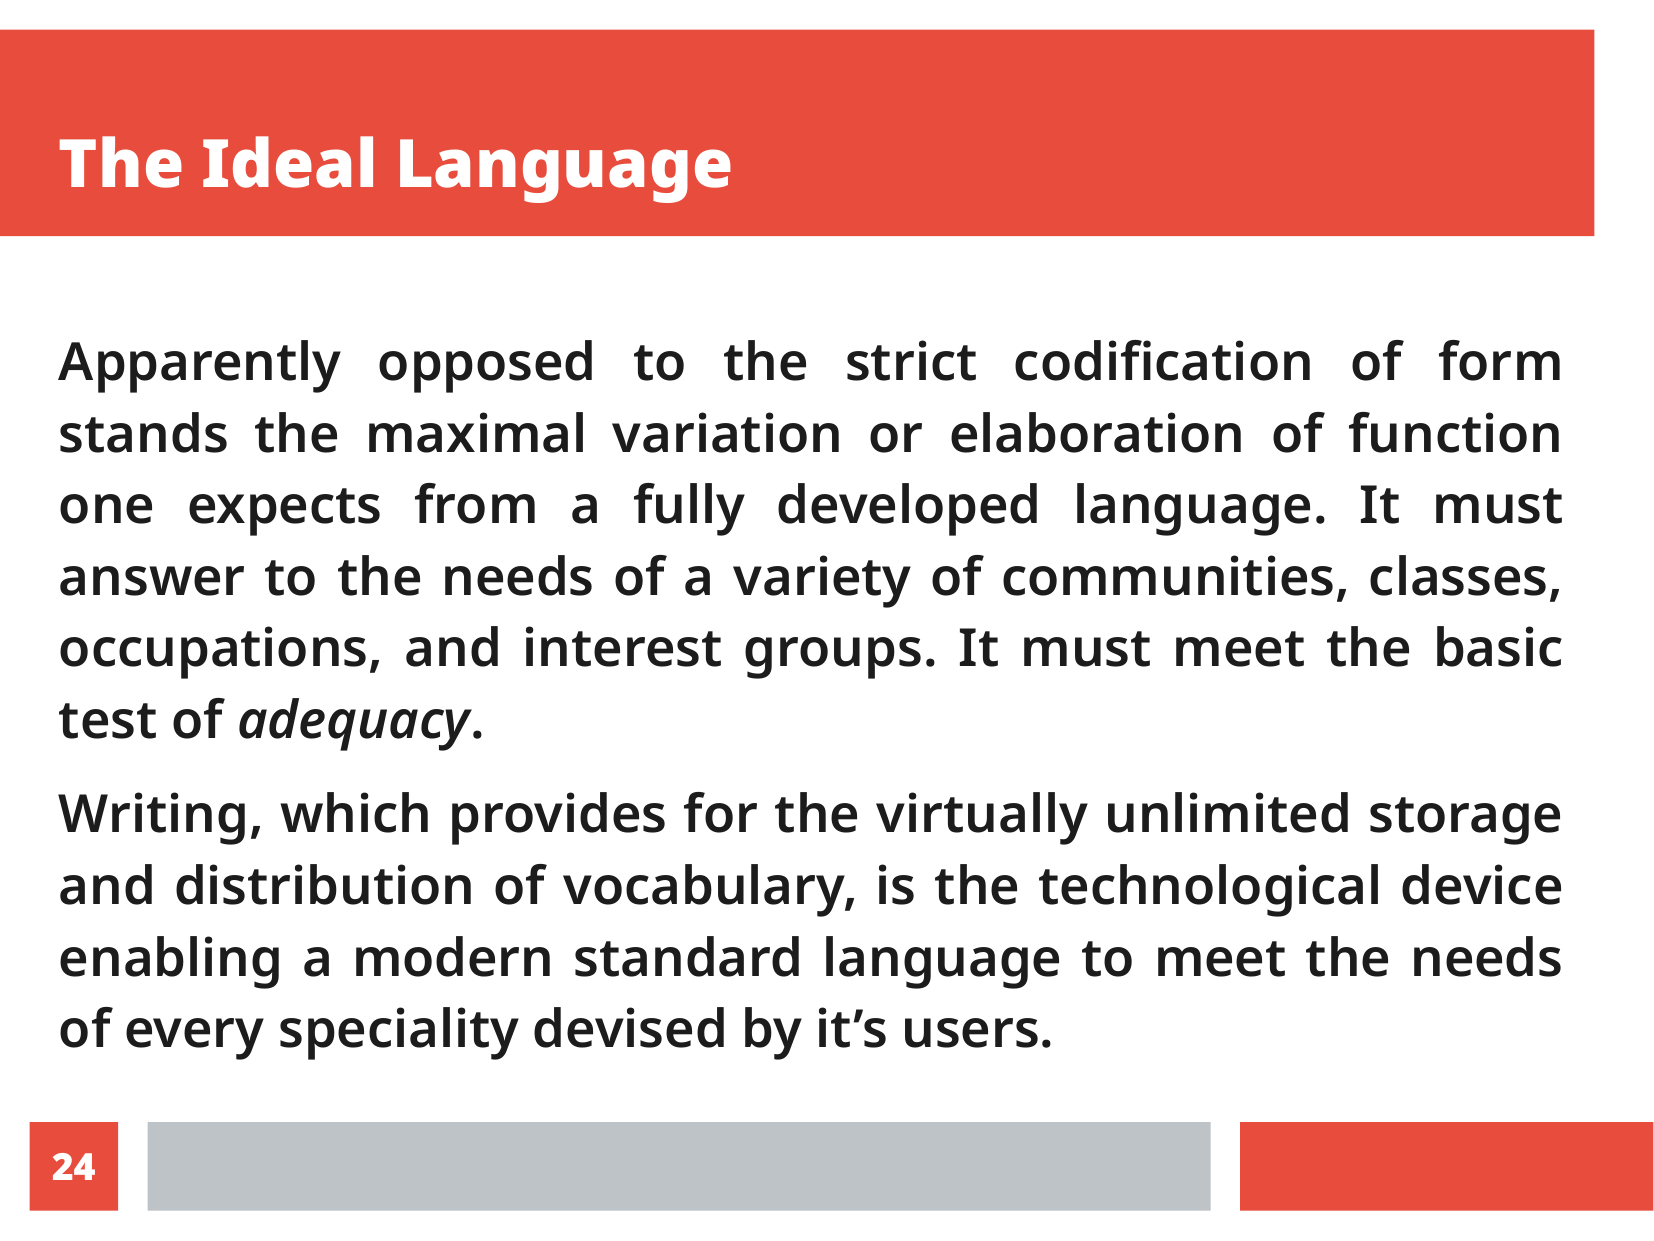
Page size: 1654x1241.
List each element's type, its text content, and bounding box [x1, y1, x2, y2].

title The Ideal Language [59, 59, 1595, 207]
list Apparently opposed to the strict codification of form stands the maximal variation or elaboration of function one expects from a fully developed language. It must answer to the needs of a variety of communities, classes, occupations, and interest groups. It must meet the basic test of adequacy. Writing, which provides for the virtually unlimited storage and distribution of vocabulary, is the technological device enabling a modern standard language to meet the needs of every speciality devised by it’s users. [59, 324, 1565, 1093]
